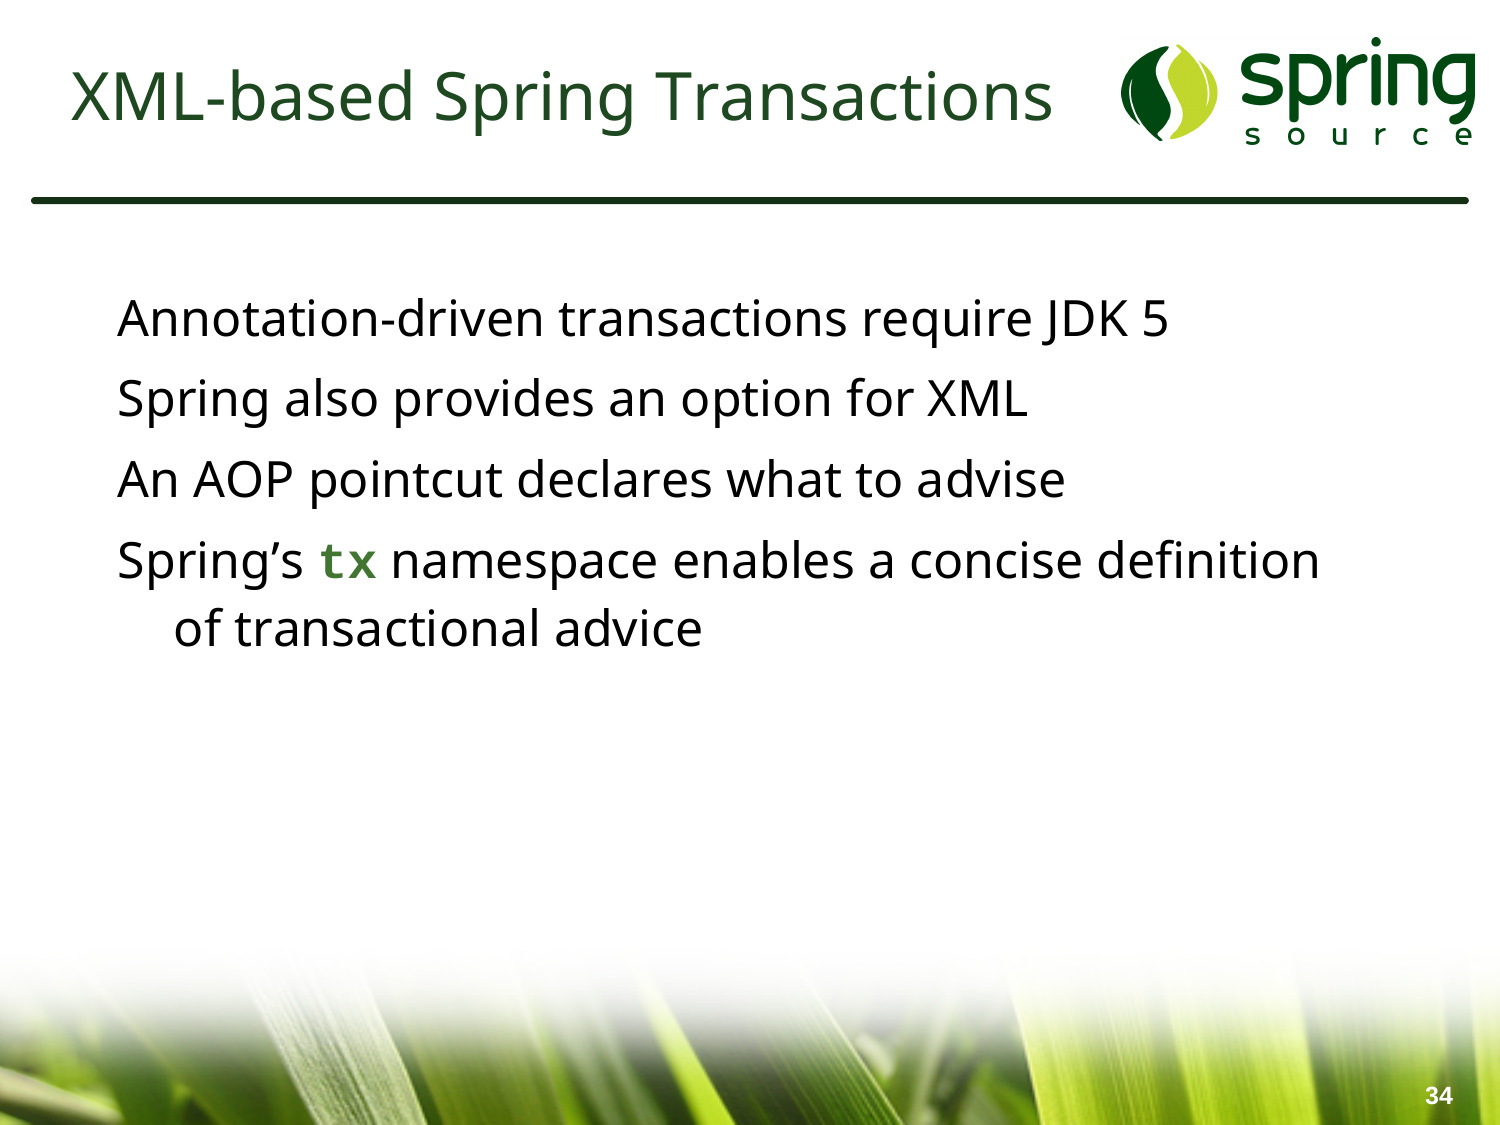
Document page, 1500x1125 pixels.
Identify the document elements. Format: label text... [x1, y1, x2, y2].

picture [0, 944, 1500, 1125]
list Annotation-driven transactions require JDK 5 Spring also provides an option for XML An AOP pointcut declares what to advise Spring’s tx namespace enables a concise definition of transactional advice [103, 275, 1394, 938]
picture [1121, 37, 1475, 145]
title XML-based Spring Transactions [56, 5, 1089, 184]
